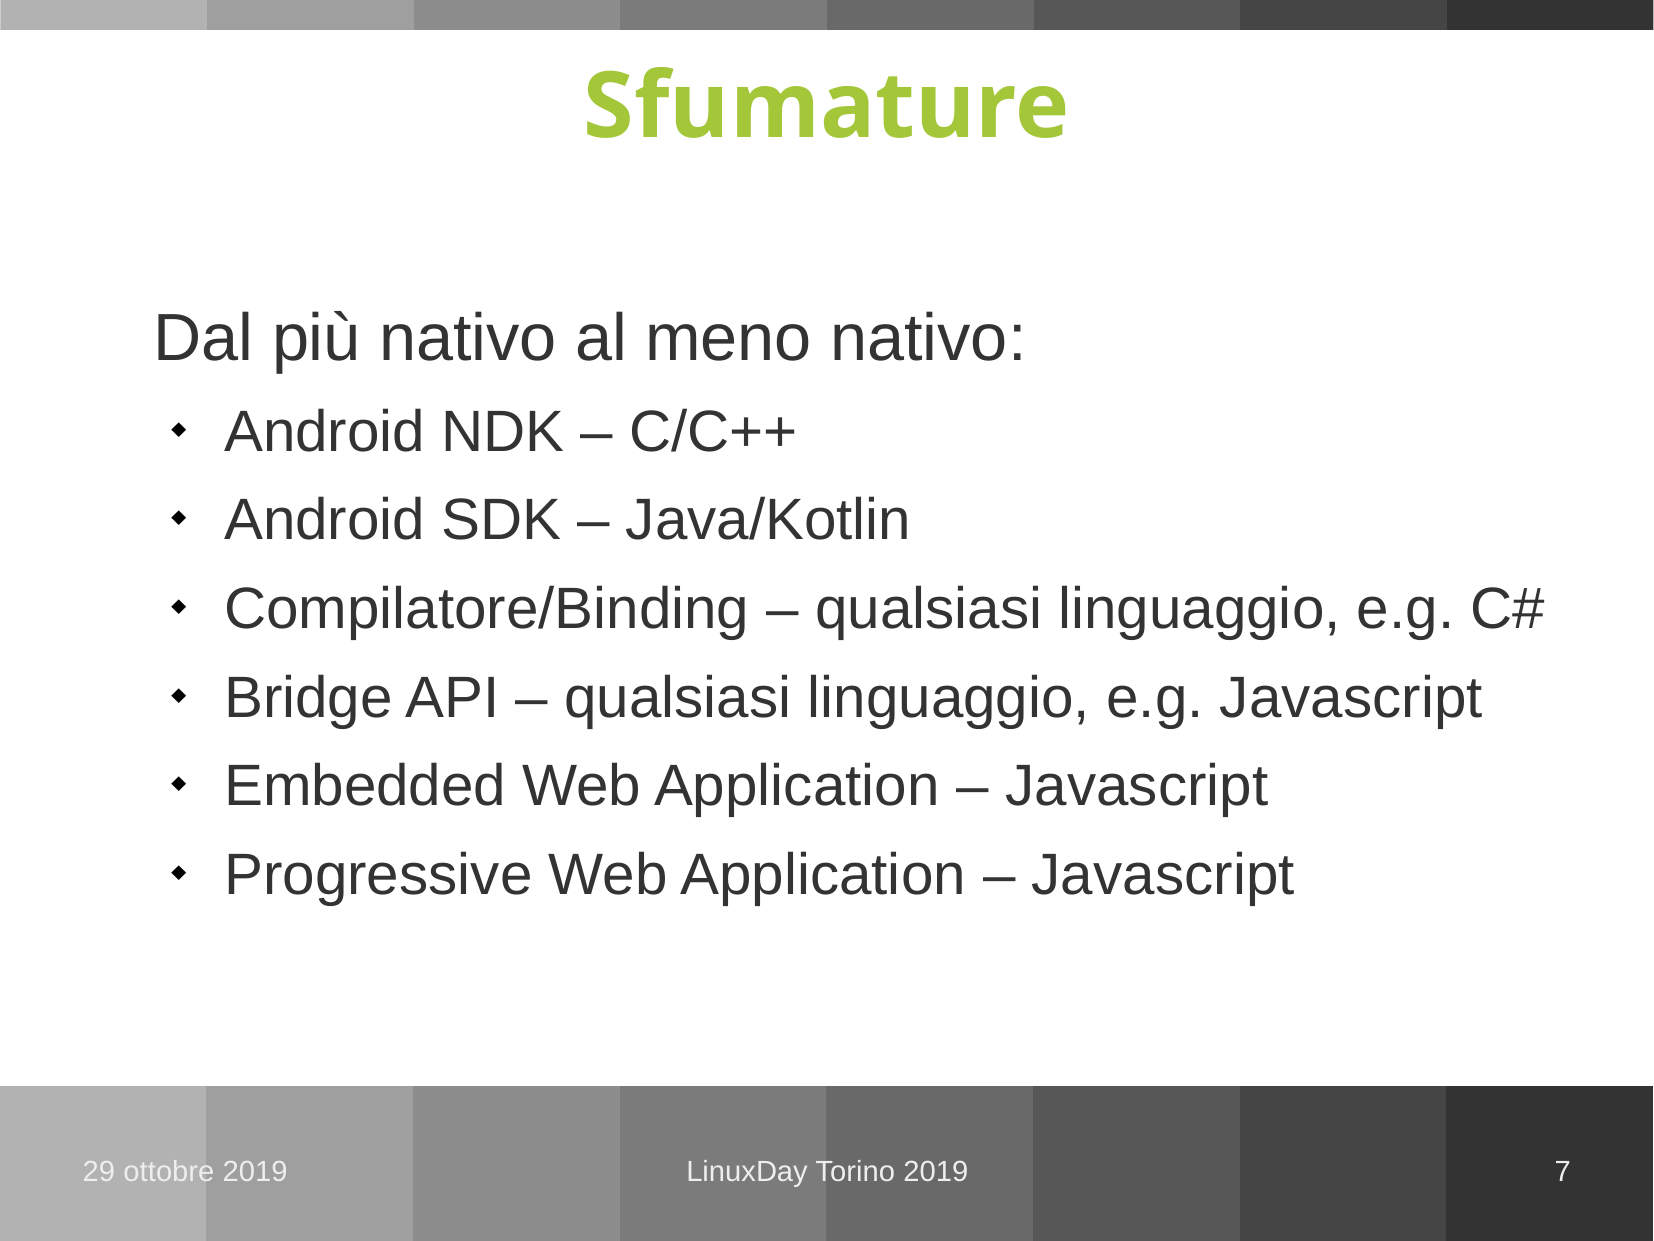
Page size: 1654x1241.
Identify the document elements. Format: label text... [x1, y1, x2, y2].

title Sfumature [82, 49, 1571, 155]
list Dal più nativo al meno nativo: Android NDK – C/C++ Android SDK – Java/Kotlin Compilatore/Binding – qualsiasi linguaggio, e.g. C# Bridge API – qualsiasi linguaggio, e.g. Javascript Embedded Web Application – Javascript Progressive Web Application – Javascript [82, 300, 1571, 1010]
